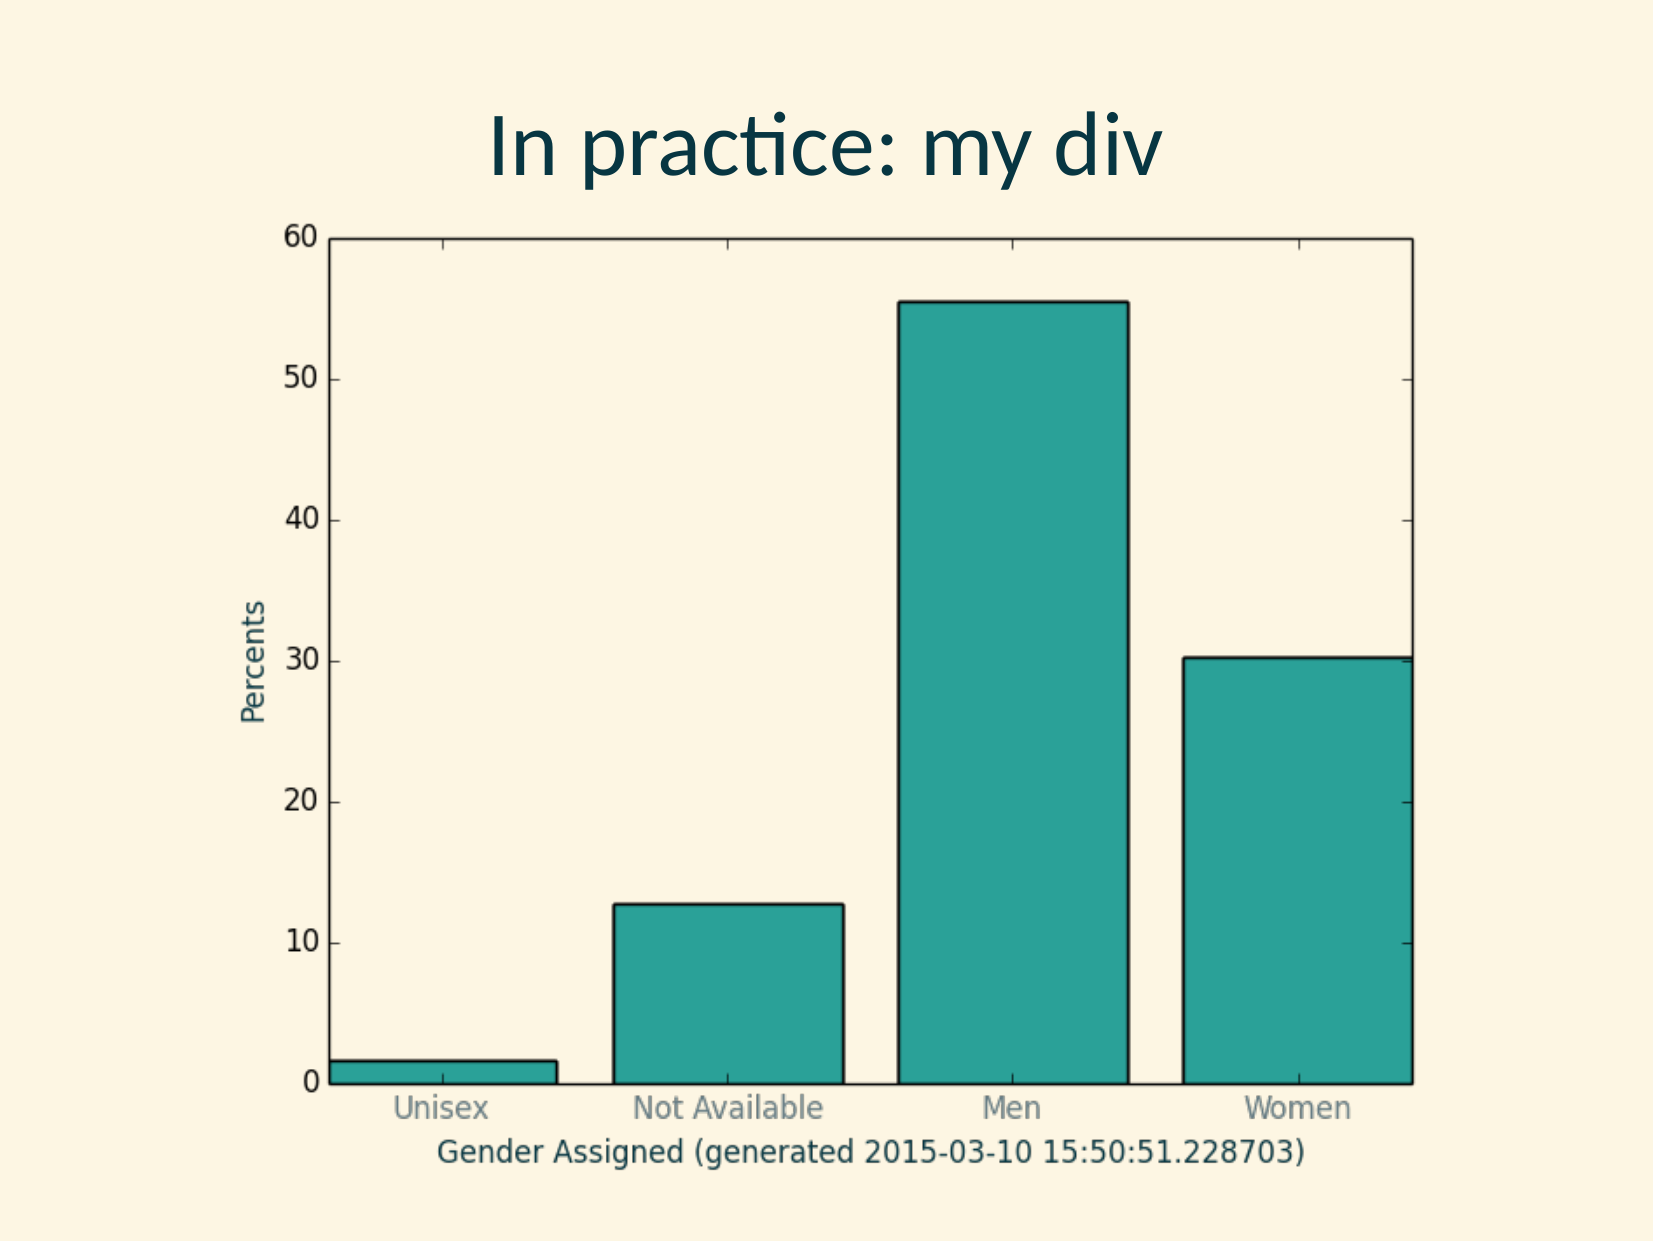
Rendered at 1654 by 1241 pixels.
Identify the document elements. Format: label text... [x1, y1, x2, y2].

picture [224, 205, 1428, 1186]
title In practice: my div [82, 49, 1571, 257]
